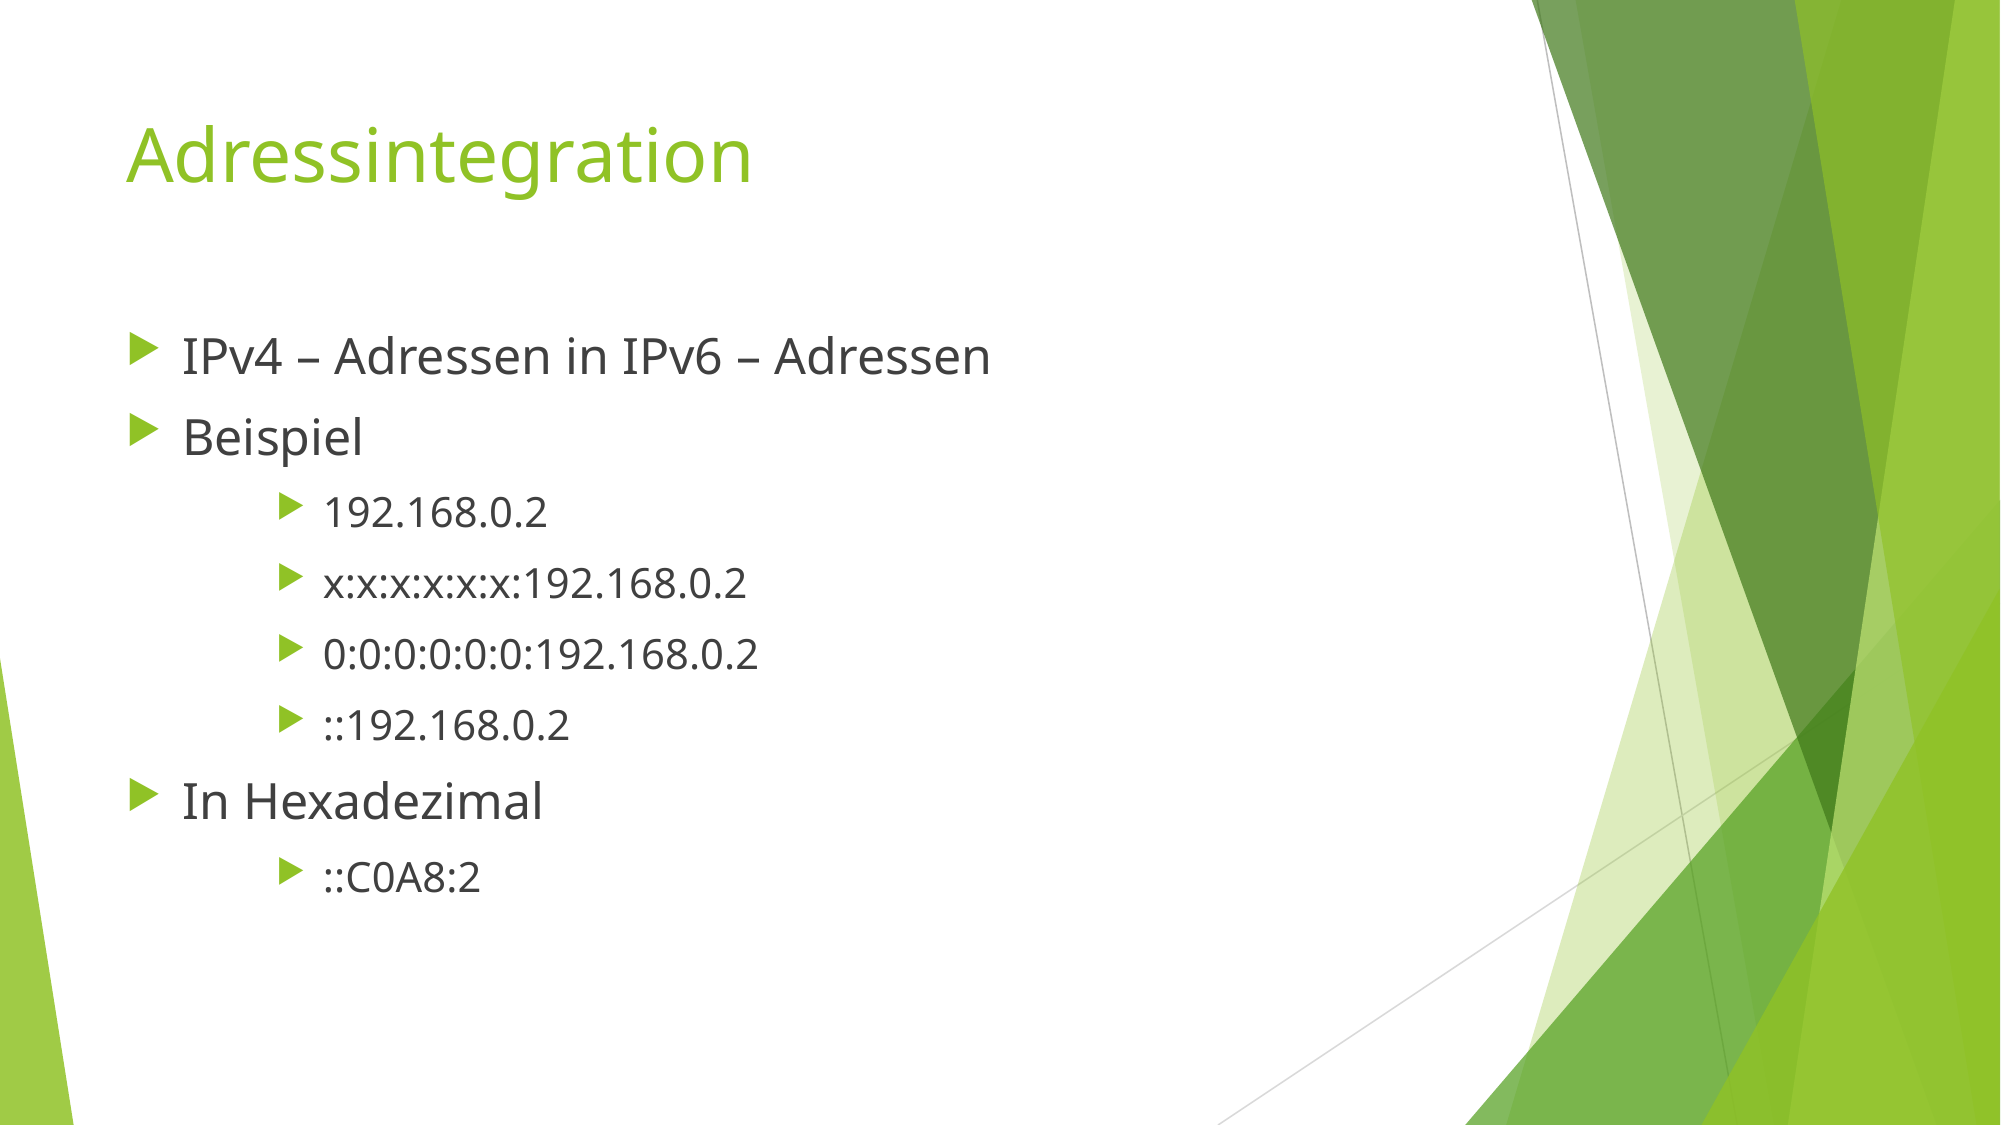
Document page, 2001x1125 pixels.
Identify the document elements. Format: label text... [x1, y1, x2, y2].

title Adressintegration [111, 99, 1522, 316]
list IPv4 – Adressen in IPv6 – Adressen Beispiel 192.168.0.2 x:x:x:x:x:x:192.168.0.2 0:0:0:0:0:0:192.168.0.2 ::192.168.0.2 In Hexadezimal ::C0A8:2 [111, 316, 1522, 992]
